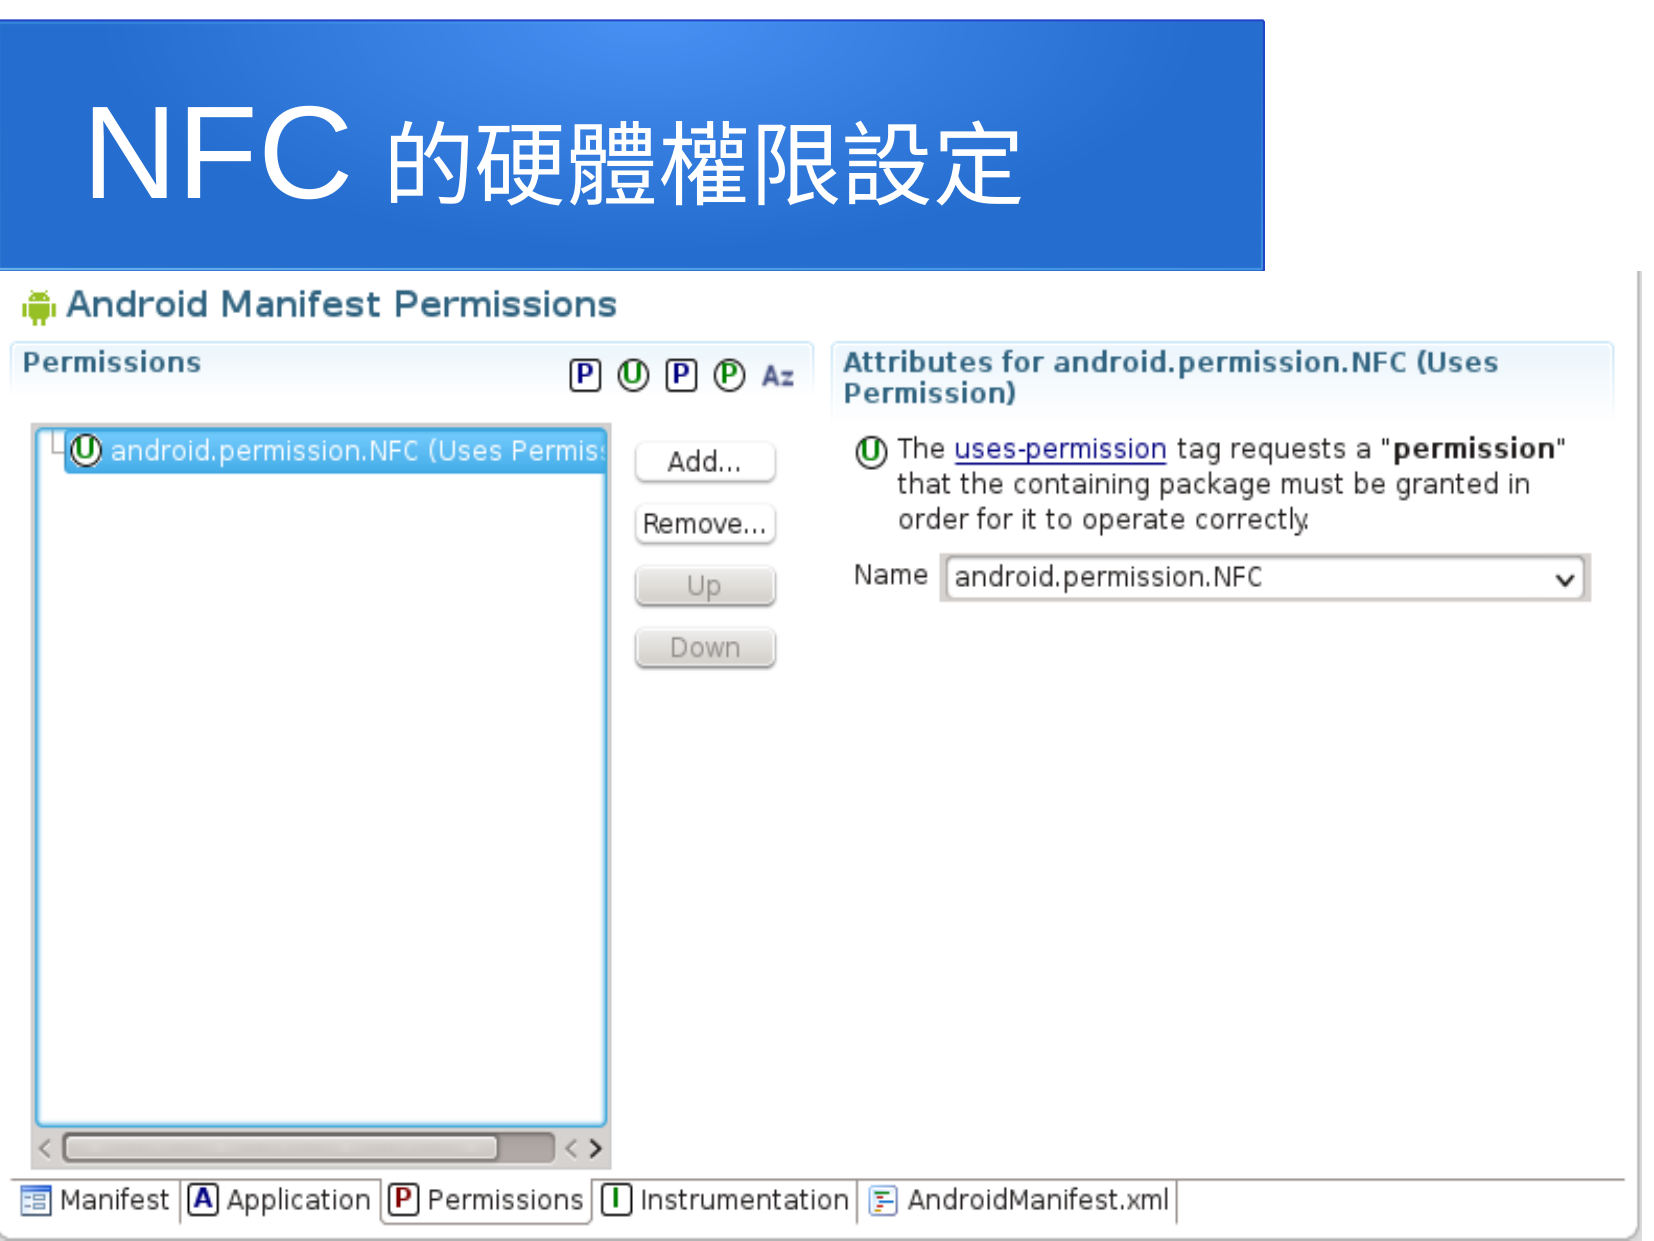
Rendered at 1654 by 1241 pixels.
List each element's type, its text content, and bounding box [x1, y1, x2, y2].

title NFC的硬體權限設定 [82, 49, 1250, 257]
picture [0, 271, 1642, 1241]
